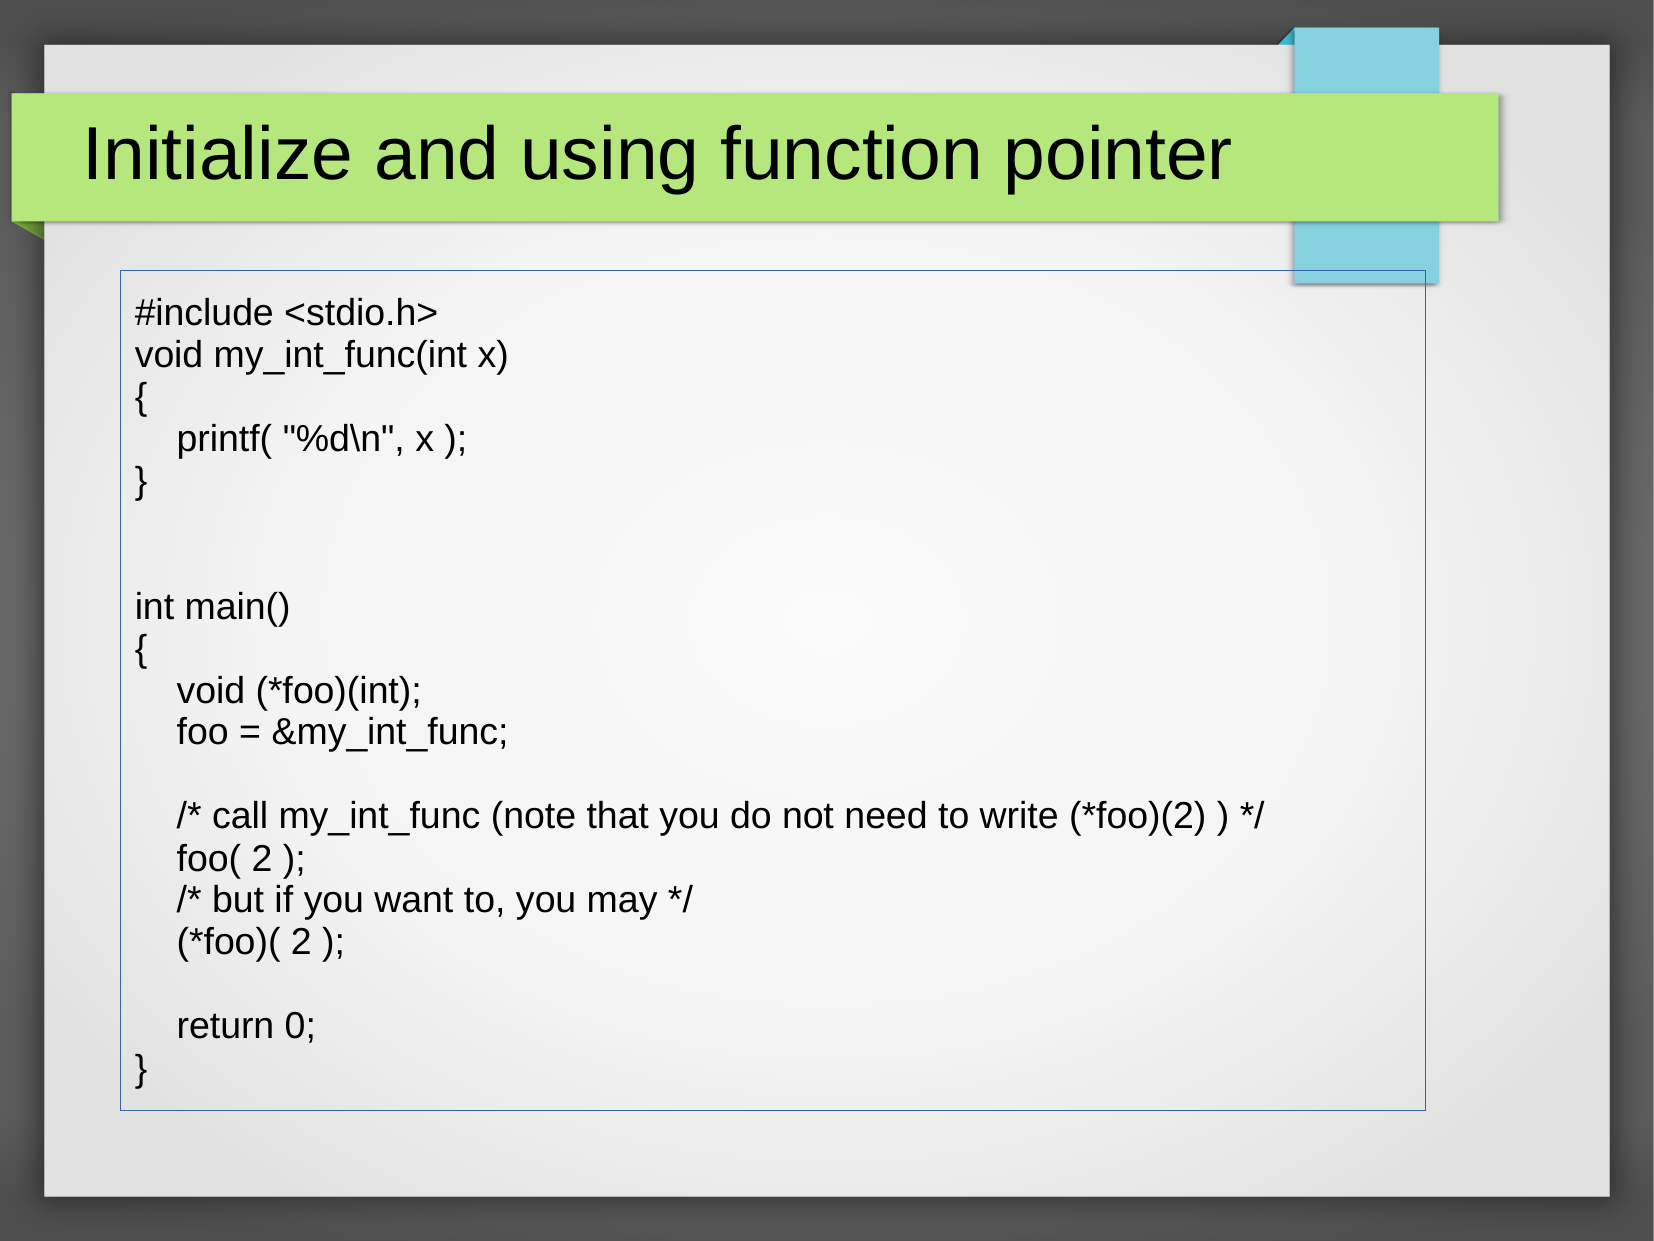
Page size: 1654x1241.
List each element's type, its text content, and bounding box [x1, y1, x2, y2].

text_box #include <stdio.h> void my_int_func(int x) { printf( "%d\n", x ); } int main() { void (*foo)(int); foo = &my_int_func; /* call my_int_func (note that you do not need to write (*foo)(2) ) */ foo( 2 ); /* but if you want to, you may */ (*foo)( 2 ); return 0; } [120, 270, 1426, 1111]
title Initialize and using function pointer [82, 94, 1264, 213]
picture [0, 0, 1654, 1241]
